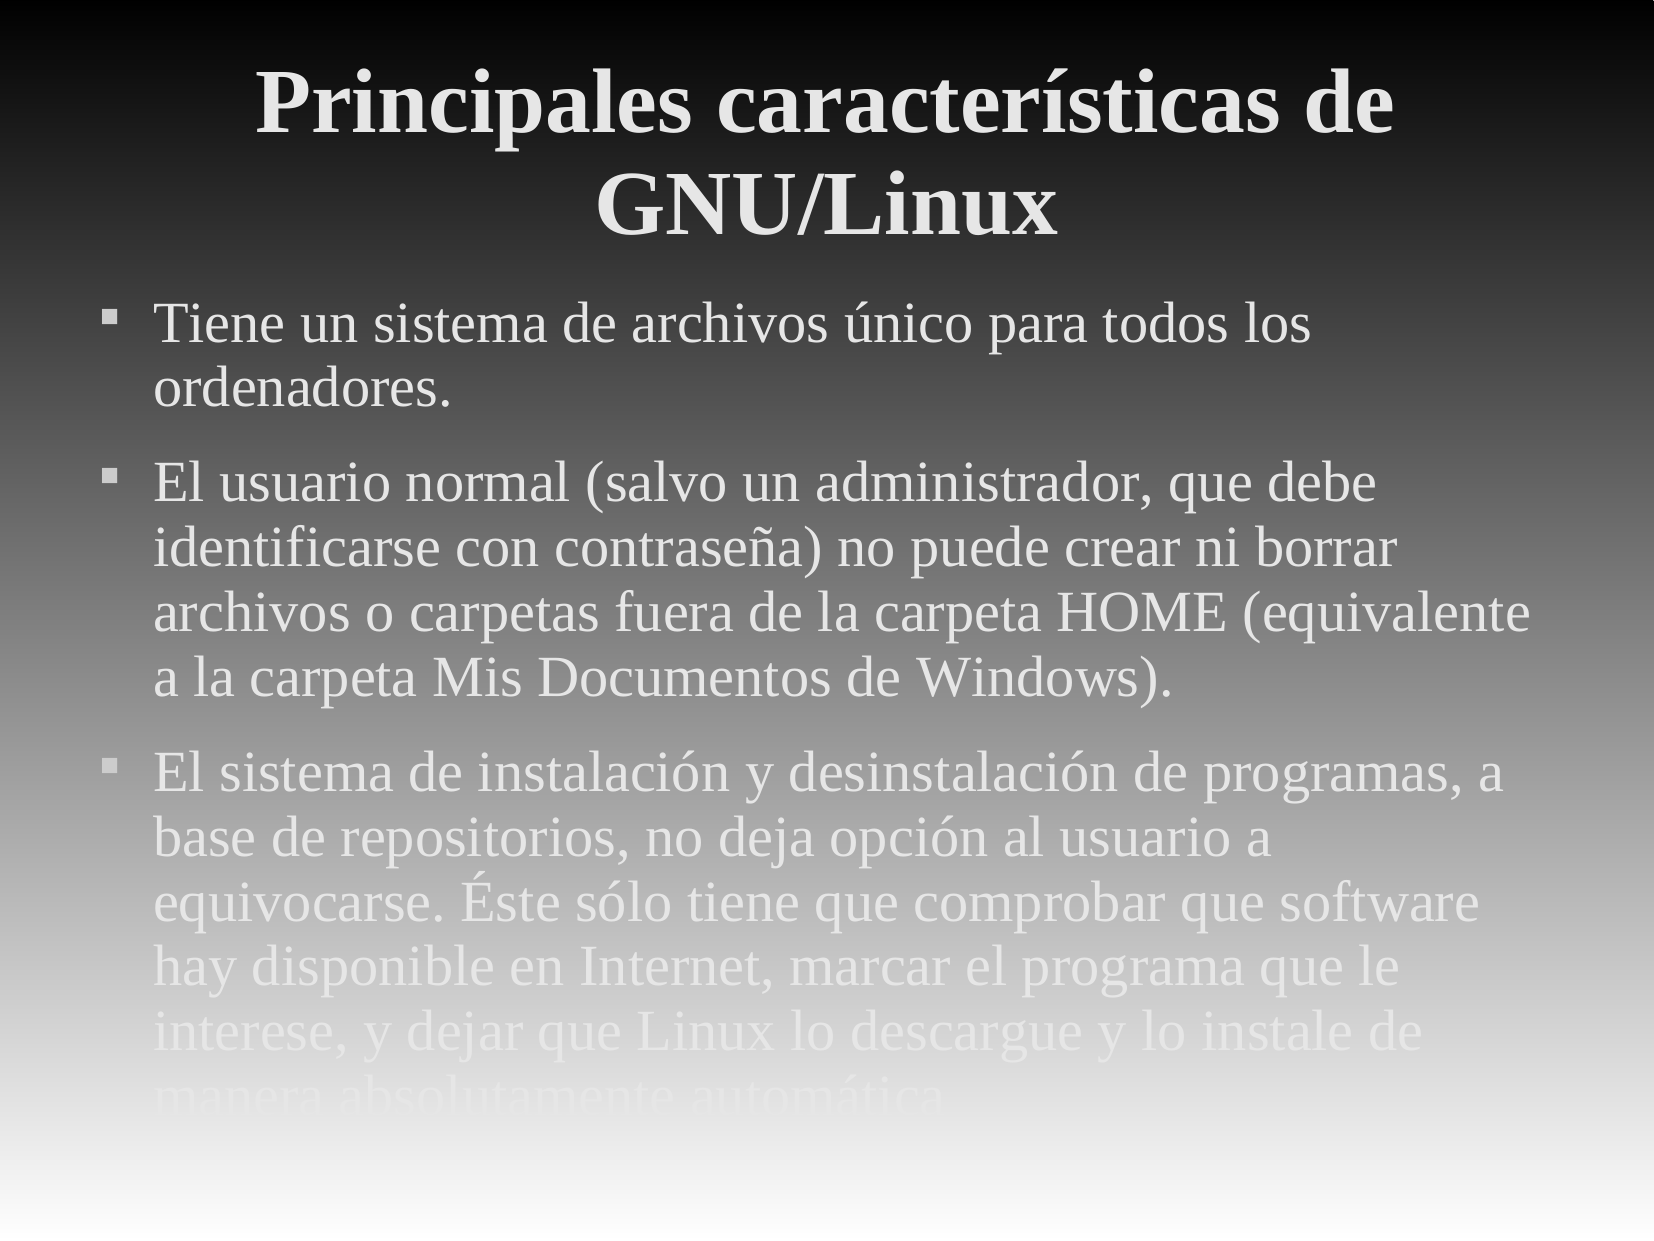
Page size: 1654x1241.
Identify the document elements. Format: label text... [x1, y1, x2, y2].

list Tiene un sistema de archivos único para todos los ordenadores. El usuario normal (salvo un administrador, que debe identificarse con contraseña) no puede crear ni borrar archivos o carpetas fuera de la carpeta HOME (equivalente a la carpeta Mis Documentos de Windows). El sistema de instalación y desinstalación de programas, a base de repositorios, no deja opción al usuario a equivocarse. Éste sólo tiene que comprobar que software hay disponible en Internet, marcar el programa que le interese, y dejar que Linux lo descargue y lo instale de manera absolutamente automática [82, 290, 1571, 1196]
title Principales características de GNU/Linux [82, 50, 1571, 256]
